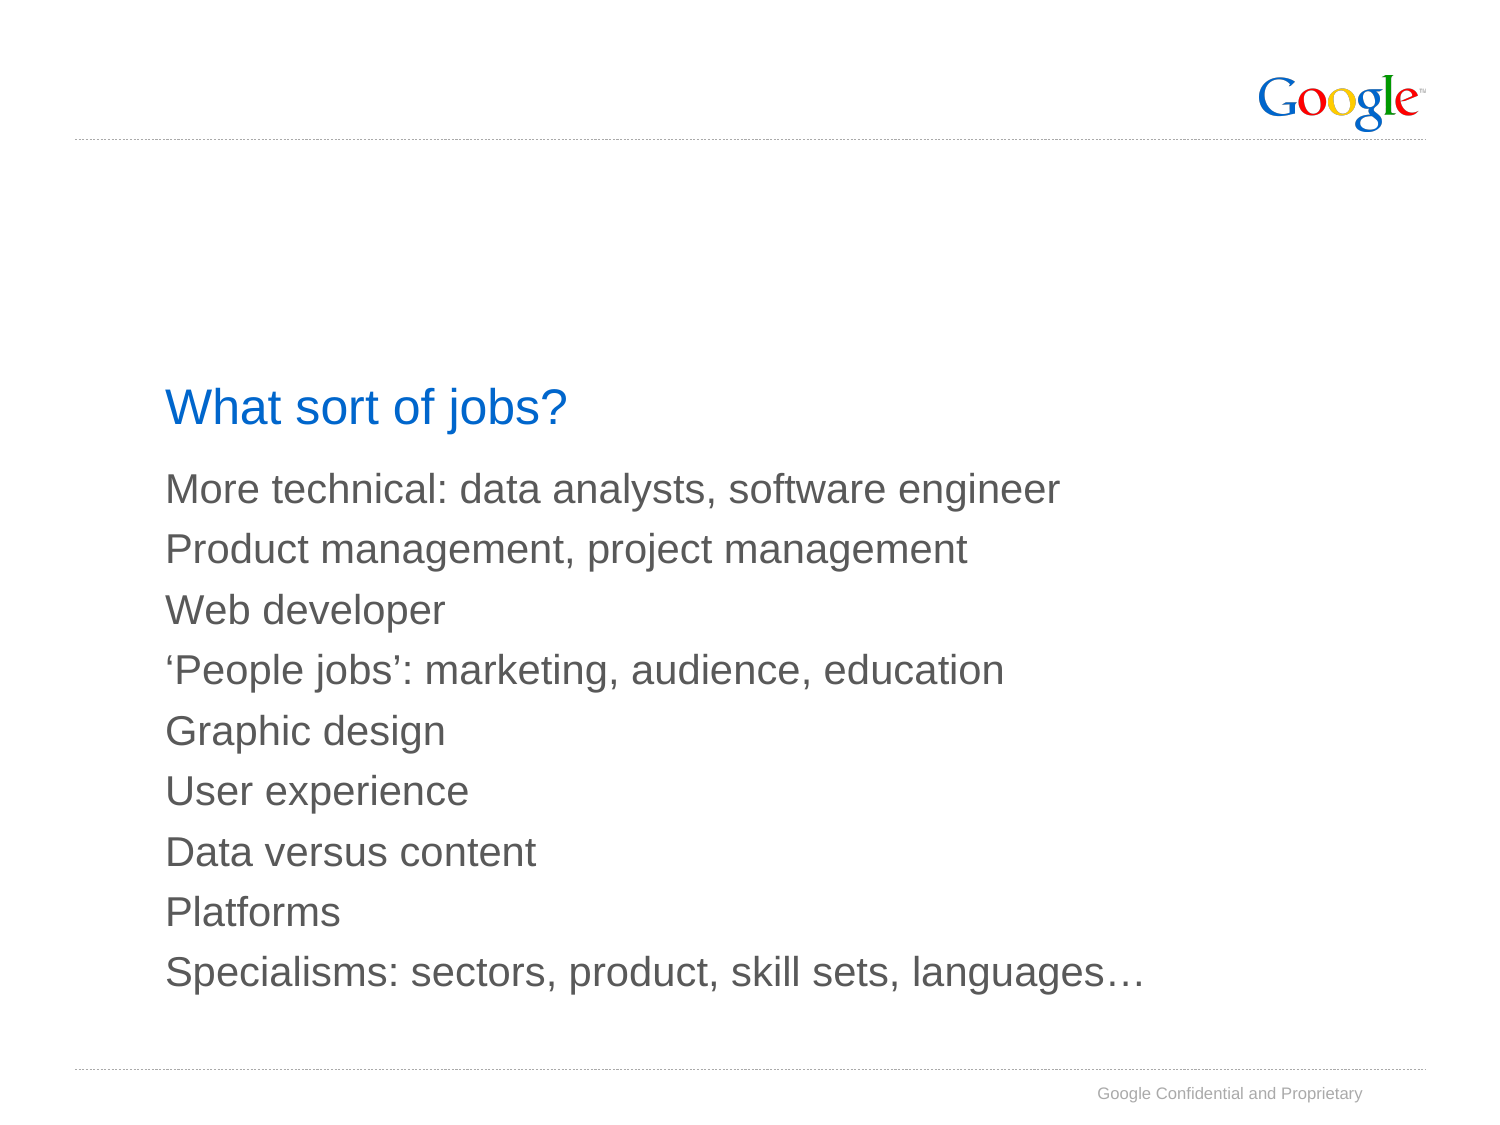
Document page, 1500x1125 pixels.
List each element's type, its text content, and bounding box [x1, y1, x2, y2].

list More technical: data analysts, software engineer Product management, project management Web developer ‘People jobs’: marketing, audience, education Graphic design User experience Data versus content Platforms Specialisms: sectors, product, skill sets, languages… [150, 454, 1351, 1035]
title What sort of jobs? [150, 253, 1351, 443]
picture [1259, 75, 1426, 132]
